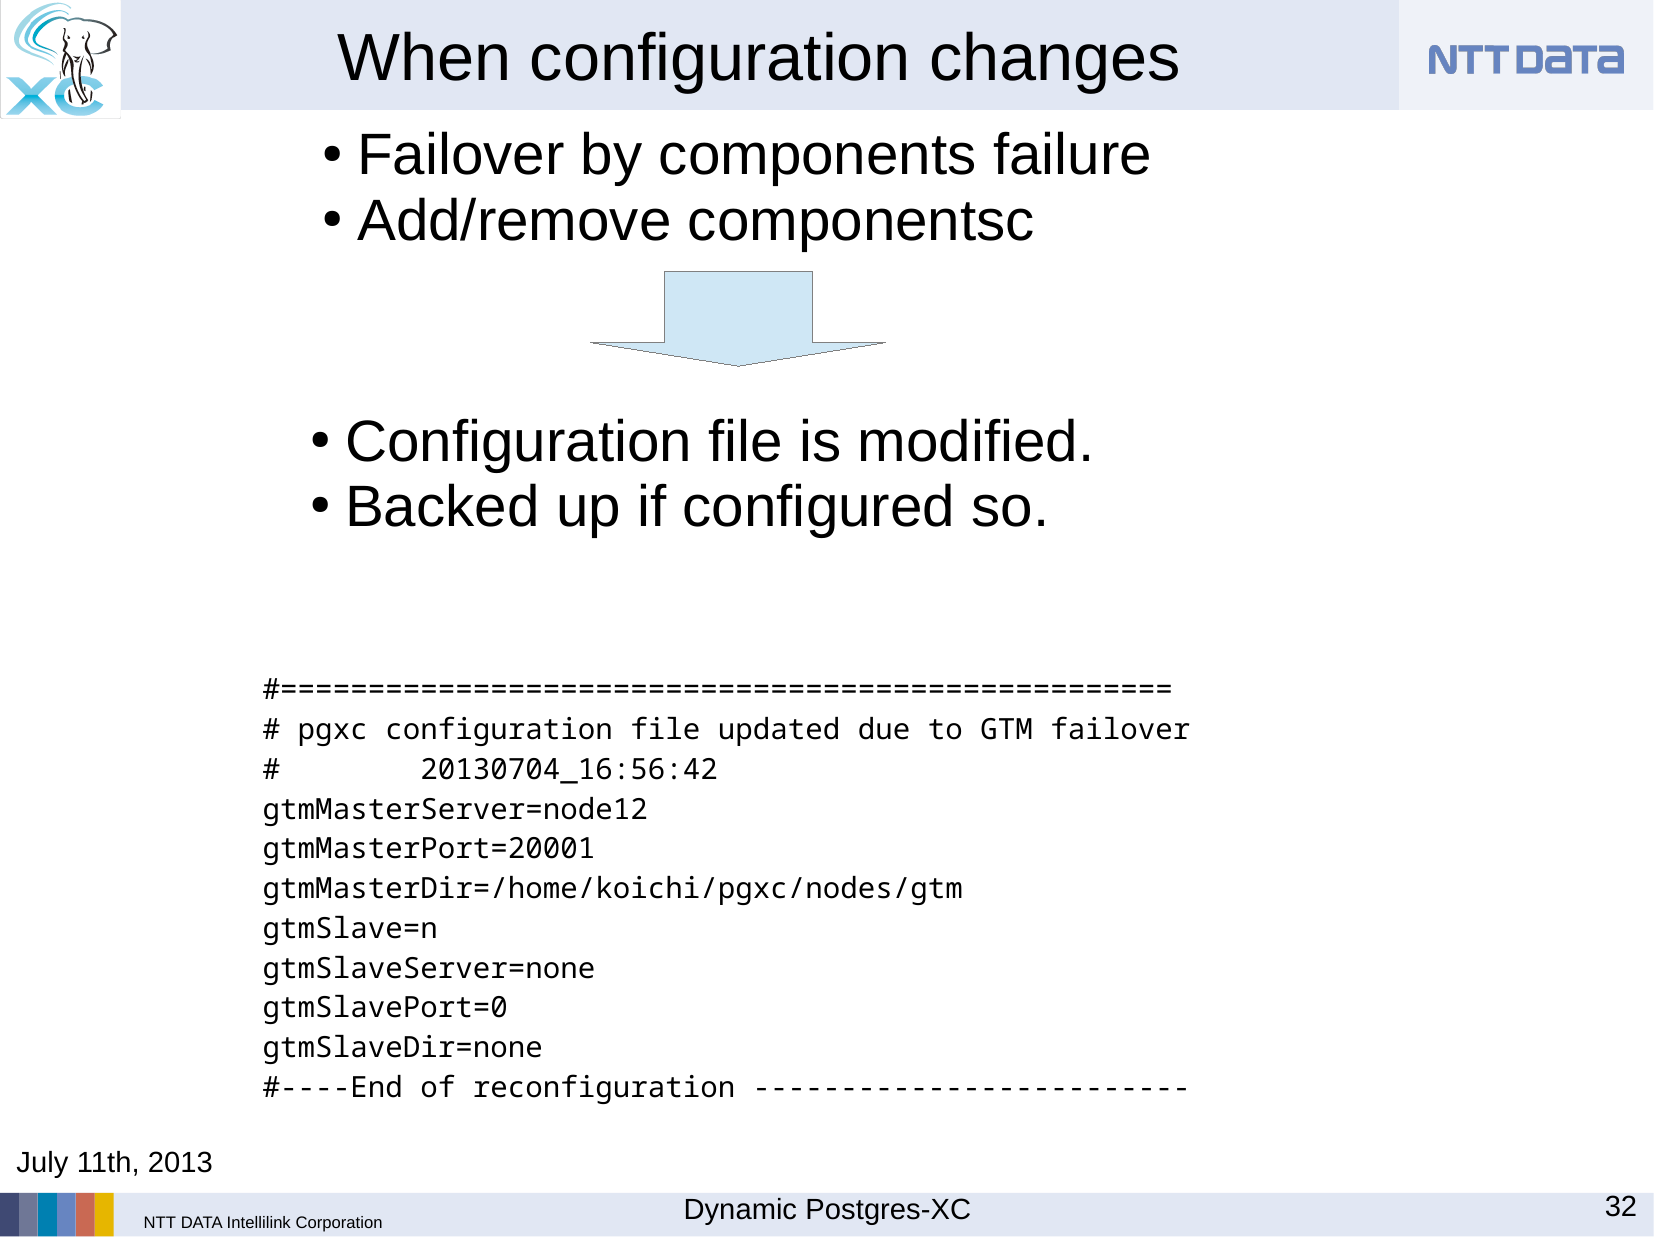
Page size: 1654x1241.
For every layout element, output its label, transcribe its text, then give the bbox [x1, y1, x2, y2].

picture [1429, 45, 1624, 74]
picture [0, 0, 121, 119]
text_box Configuration file is modified. Backed up if configured so. [295, 401, 1359, 547]
text_box Failover by components failure Add/remove componentsc [307, 114, 1371, 260]
text_box [590, 271, 886, 367]
text_box #=================================================== # pgxc configuration file updated due to GTM failover # 20130704_16:56:42 gtmMasterServer=node12 gtmMasterPort=20001 gtmMasterDir=/home/koichi/pgxc/nodes/gtm gtmSlave=n gtmSlaveServer=none gtmSlavePort=0 gtmSlaveDir=none #----End of reconfiguration ------------------------- [248, 661, 1501, 1123]
title When configuration changes [120, 3, 1399, 110]
